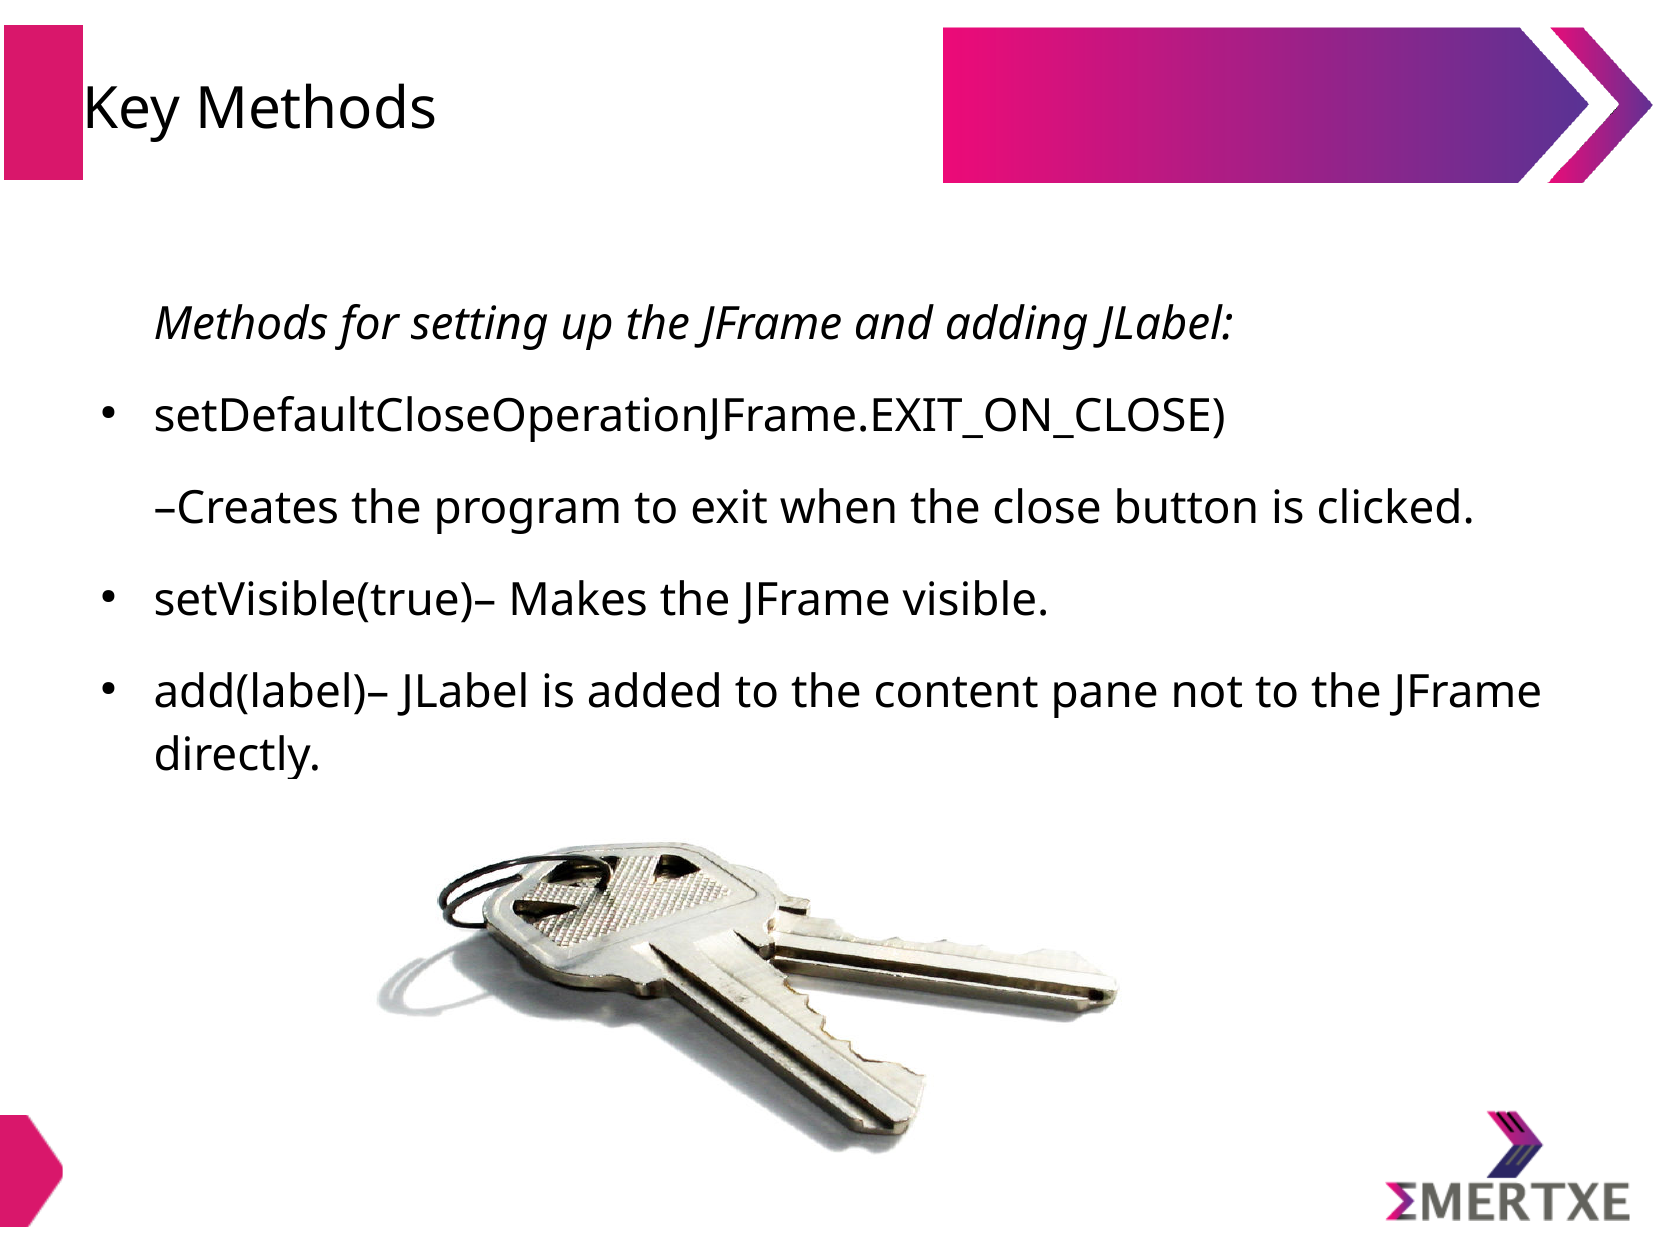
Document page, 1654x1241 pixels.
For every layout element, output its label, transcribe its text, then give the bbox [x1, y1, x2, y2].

picture [285, 779, 1226, 1207]
title Key Methods [82, 2, 1571, 210]
picture [1571, 27, 1653, 183]
picture [1385, 1107, 1631, 1221]
list Methods for setting up the JFrame and adding JLabel: setDefaultCloseOperationJFrame.EXIT_ON_CLOSE) –Creates the program to exit when the close button is clicked. setVisible(true)– Makes the JFrame visible. add(label)– JLabel is added to the content pane not to the JFrame directly. [82, 290, 1571, 1010]
